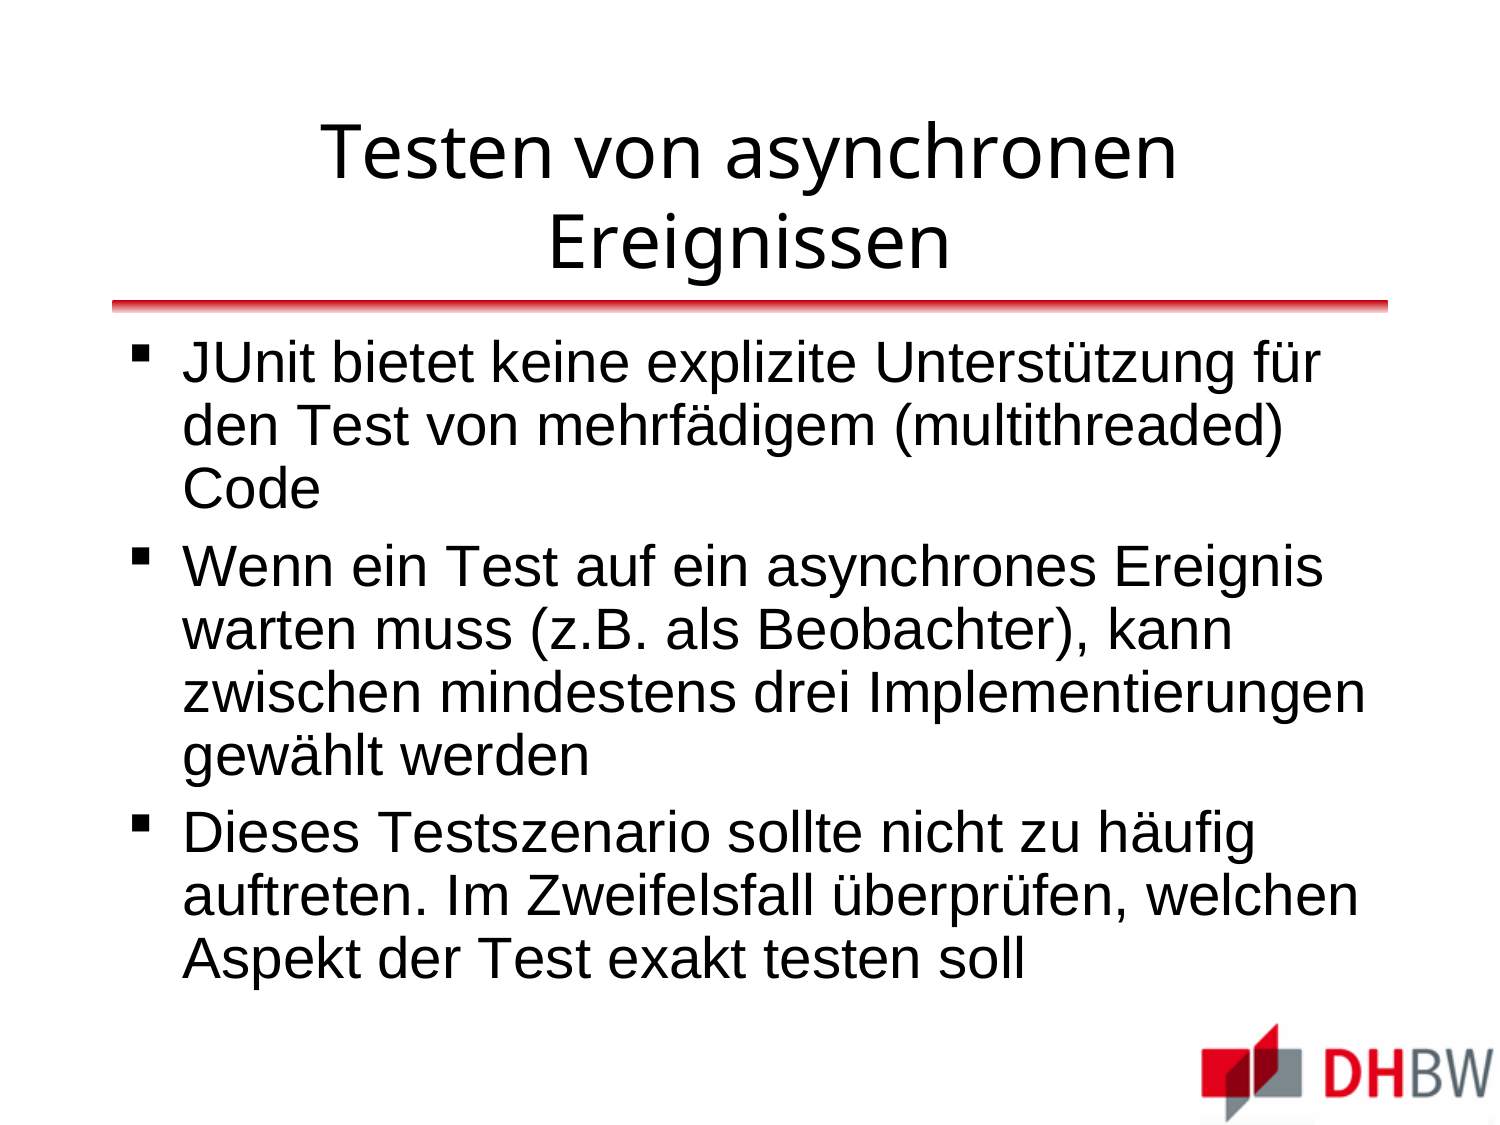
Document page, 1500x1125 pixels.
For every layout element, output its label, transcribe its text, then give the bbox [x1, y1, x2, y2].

list JUnit bietet keine explizite Unterstützung für den Test von mehrfädigem (multithreaded) Code Wenn ein Test auf ein asynchrones Ereignis warten muss (z.B. als Beobachter), kann zwischen mindestens drei Implementierungen gewählt werden Dieses Testszenario sollte nicht zu häufig auftreten. Im Zweifelsfall überprüfen, welchen Aspekt der Test exakt testen soll [112, 324, 1388, 1051]
title Testen von asynchronen Ereignissen [112, 76, 1388, 312]
picture [1200, 1021, 1495, 1125]
